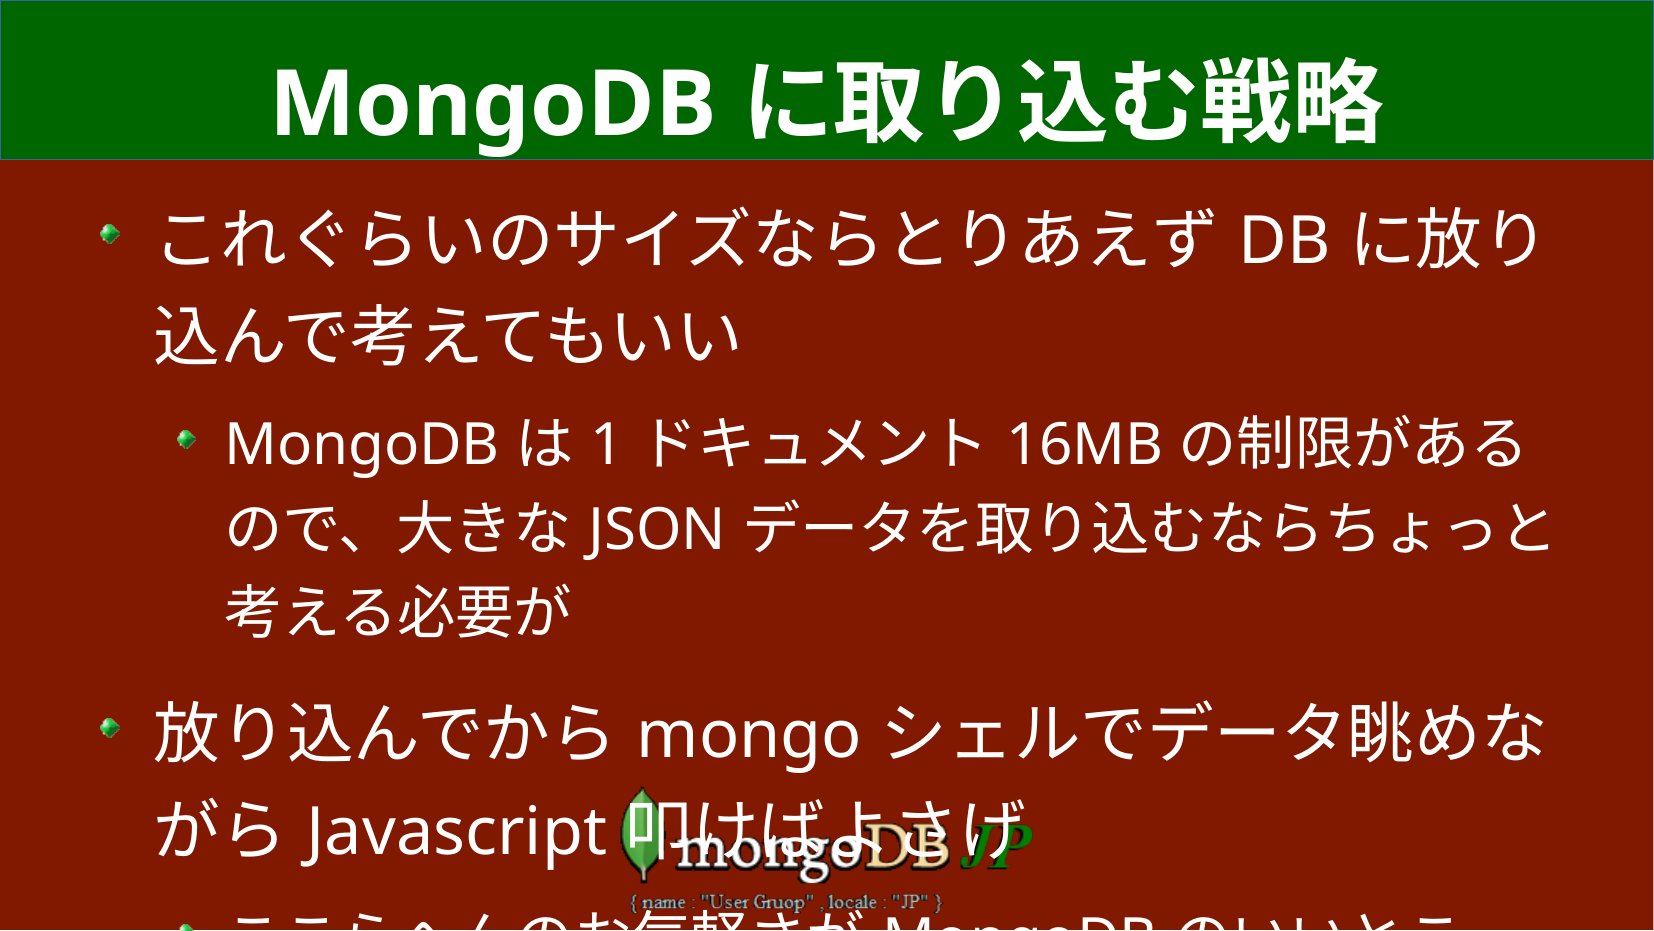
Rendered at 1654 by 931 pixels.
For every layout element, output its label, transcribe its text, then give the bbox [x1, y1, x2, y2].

picture [725, 917, 738, 927]
list これぐらいのサイズならとりあえずDBに放り込んで考えてもいい MongoDBは1ドキュメント16MBの制限があるので、大きなJSONデータを取り込むならちょっと考える必要が 放り込んでからmongoシェルでデータ眺めながらJavascript叩けばよさげ ここらへんのお気軽さがMongoDBのいいとこ [82, 185, 1571, 791]
title MongoDBに取り込む戦略 [82, 37, 1571, 156]
picture [177, 924, 196, 931]
picture [616, 791, 1047, 931]
picture [616, 924, 625, 931]
